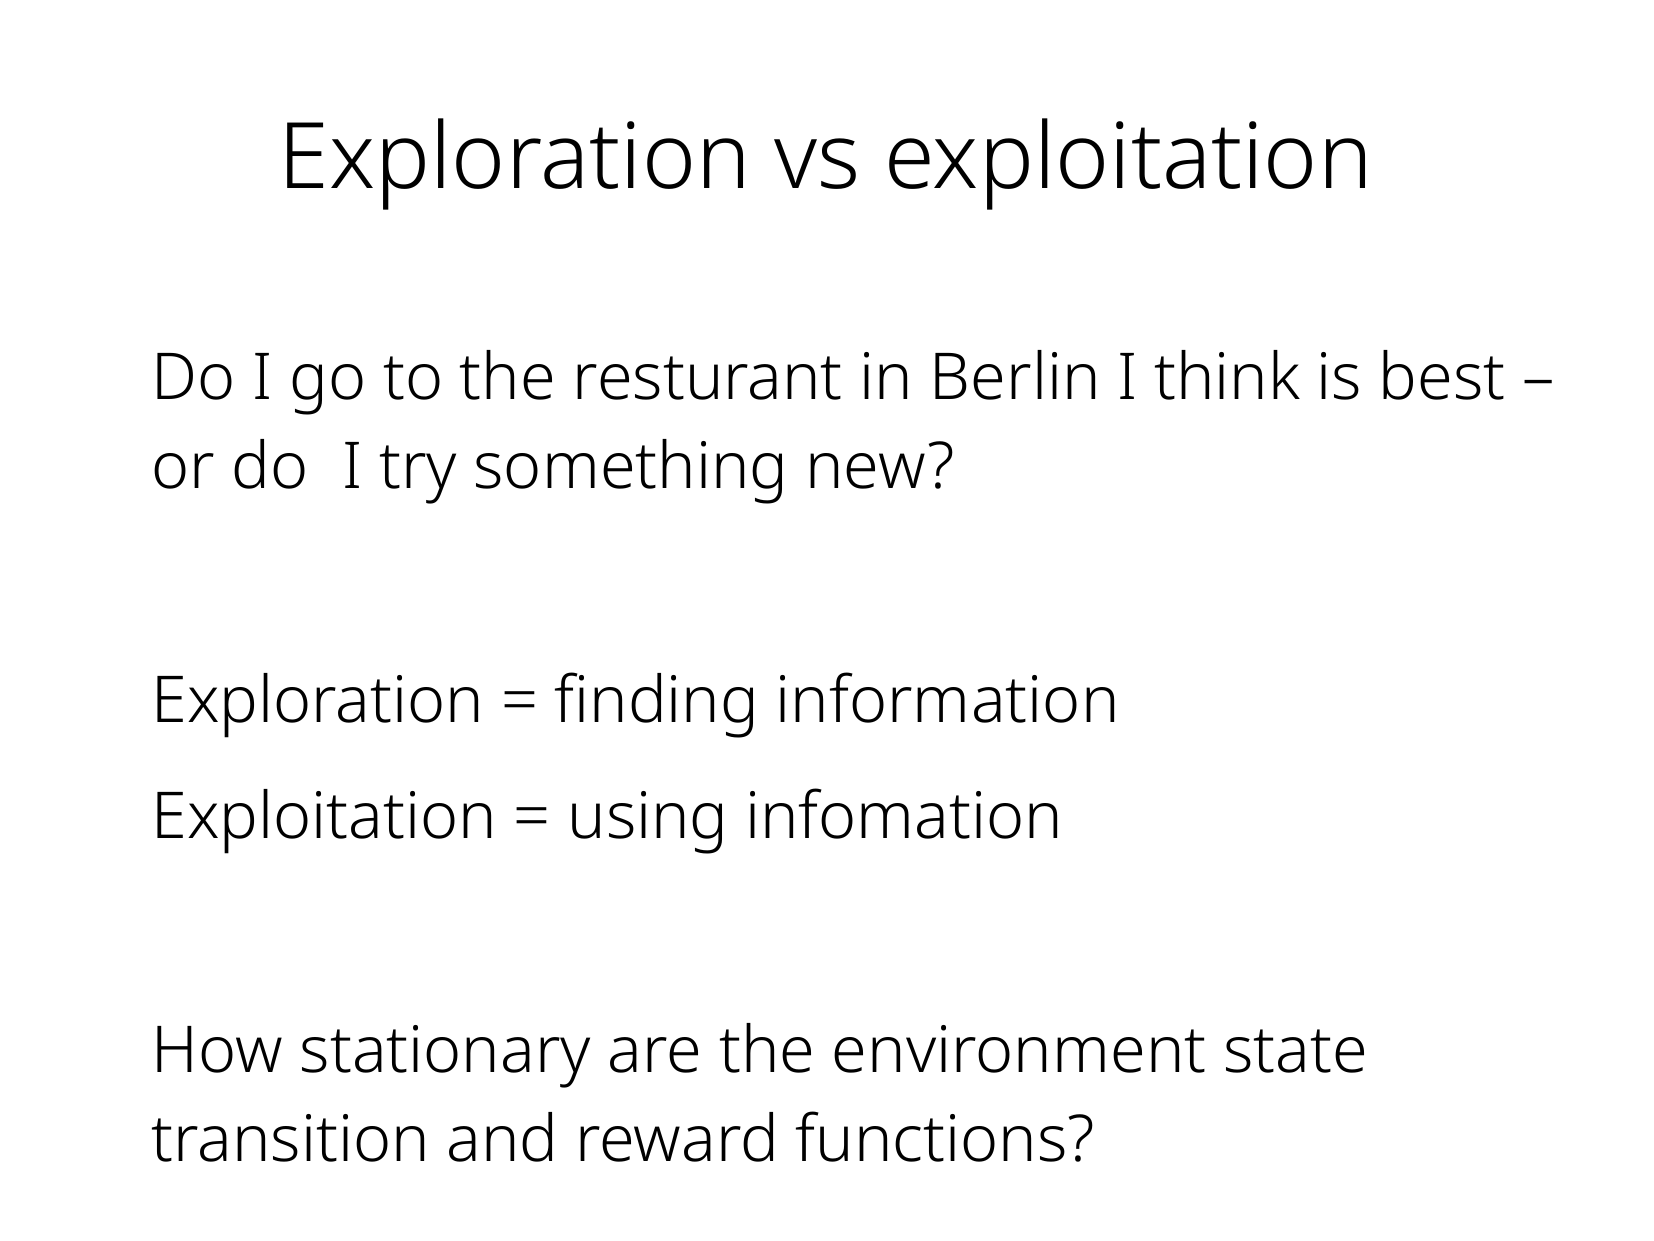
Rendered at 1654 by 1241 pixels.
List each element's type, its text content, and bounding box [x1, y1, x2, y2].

title Exploration vs exploitation [82, 49, 1571, 257]
list Do I go to the resturant in Berlin I think is best – or do I try something new? Exploration = finding information Exploitation = using infomation How stationary are the environment state transition and reward functions? [82, 330, 1571, 1182]
